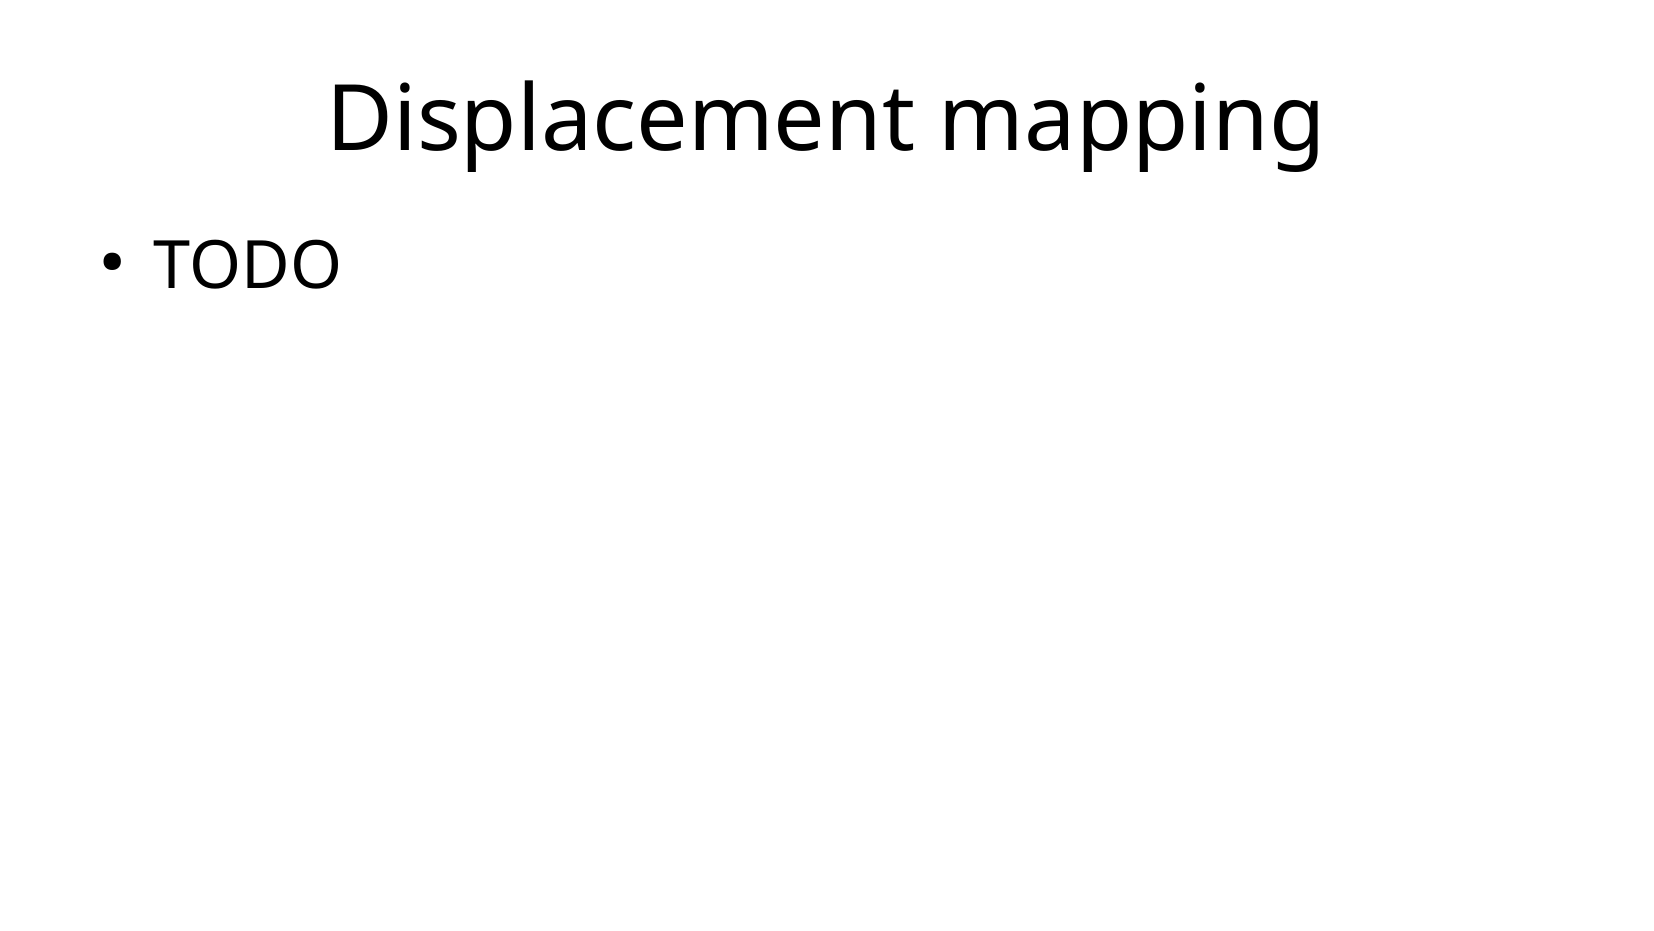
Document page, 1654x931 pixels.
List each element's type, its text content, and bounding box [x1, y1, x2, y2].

list TODO [82, 217, 1571, 758]
title Displacement mapping [82, 37, 1571, 193]
